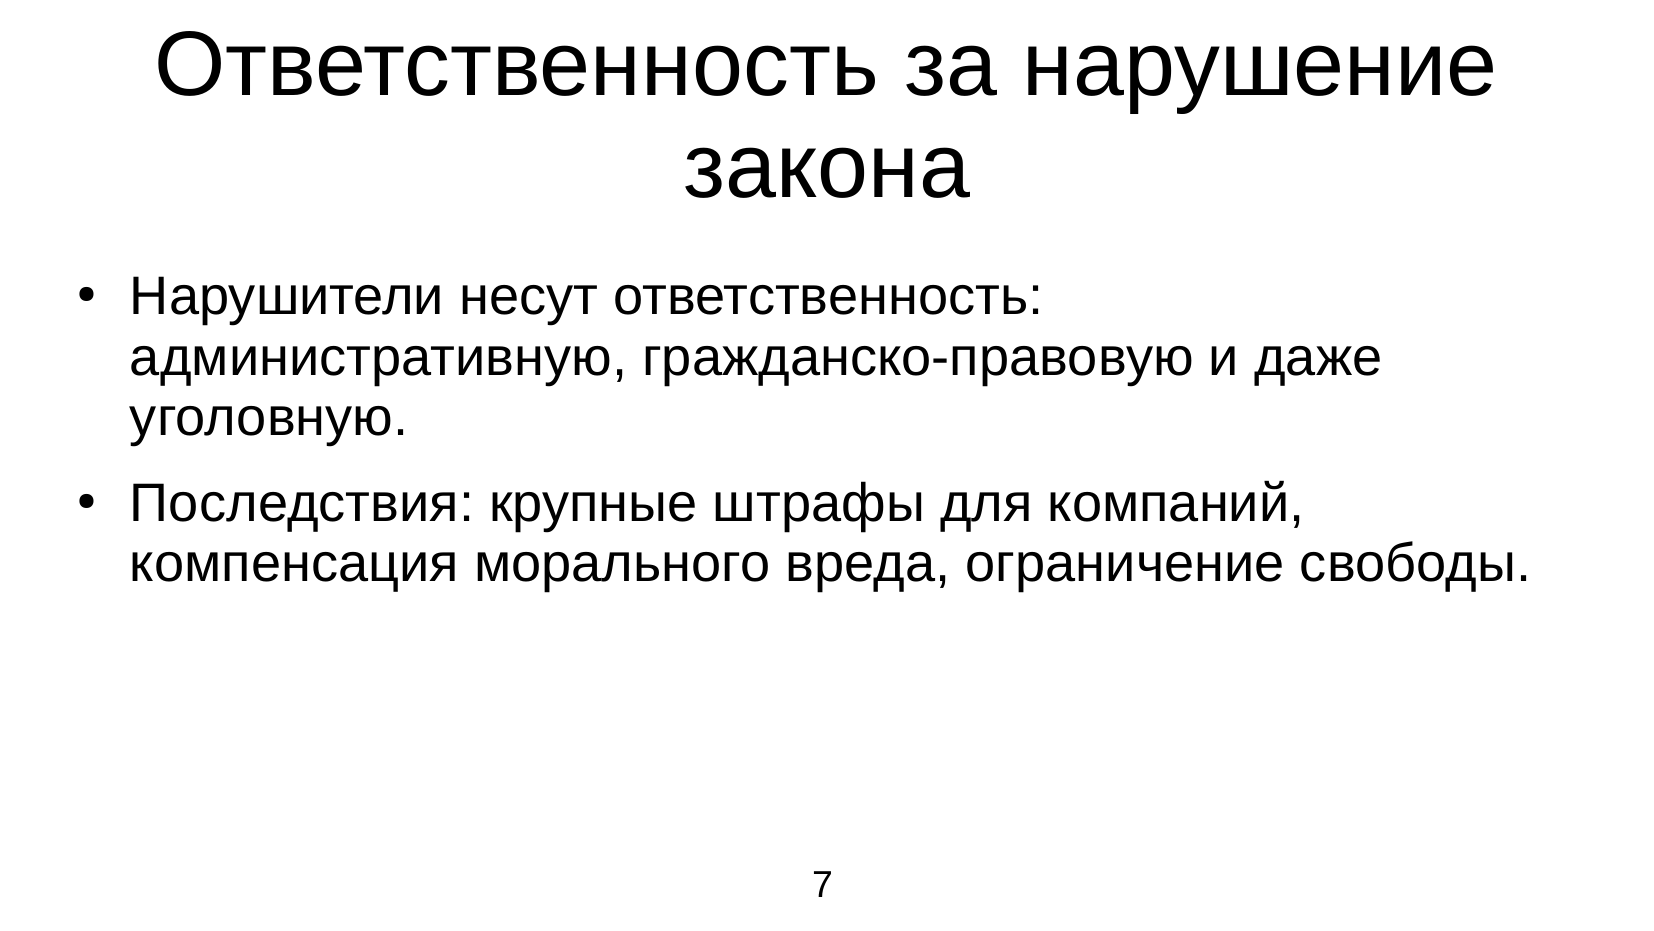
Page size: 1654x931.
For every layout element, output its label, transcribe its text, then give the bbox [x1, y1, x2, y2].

title Ответственность за нарушение закона [82, 12, 1571, 218]
list Нарушители несут ответственность: административную, гражданско-правовую и даже уголовную. Последствия: крупные штрафы для компаний, компенсация морального вреда, ограничение свободы. [59, 265, 1548, 709]
text_box 7 [797, 856, 848, 914]
